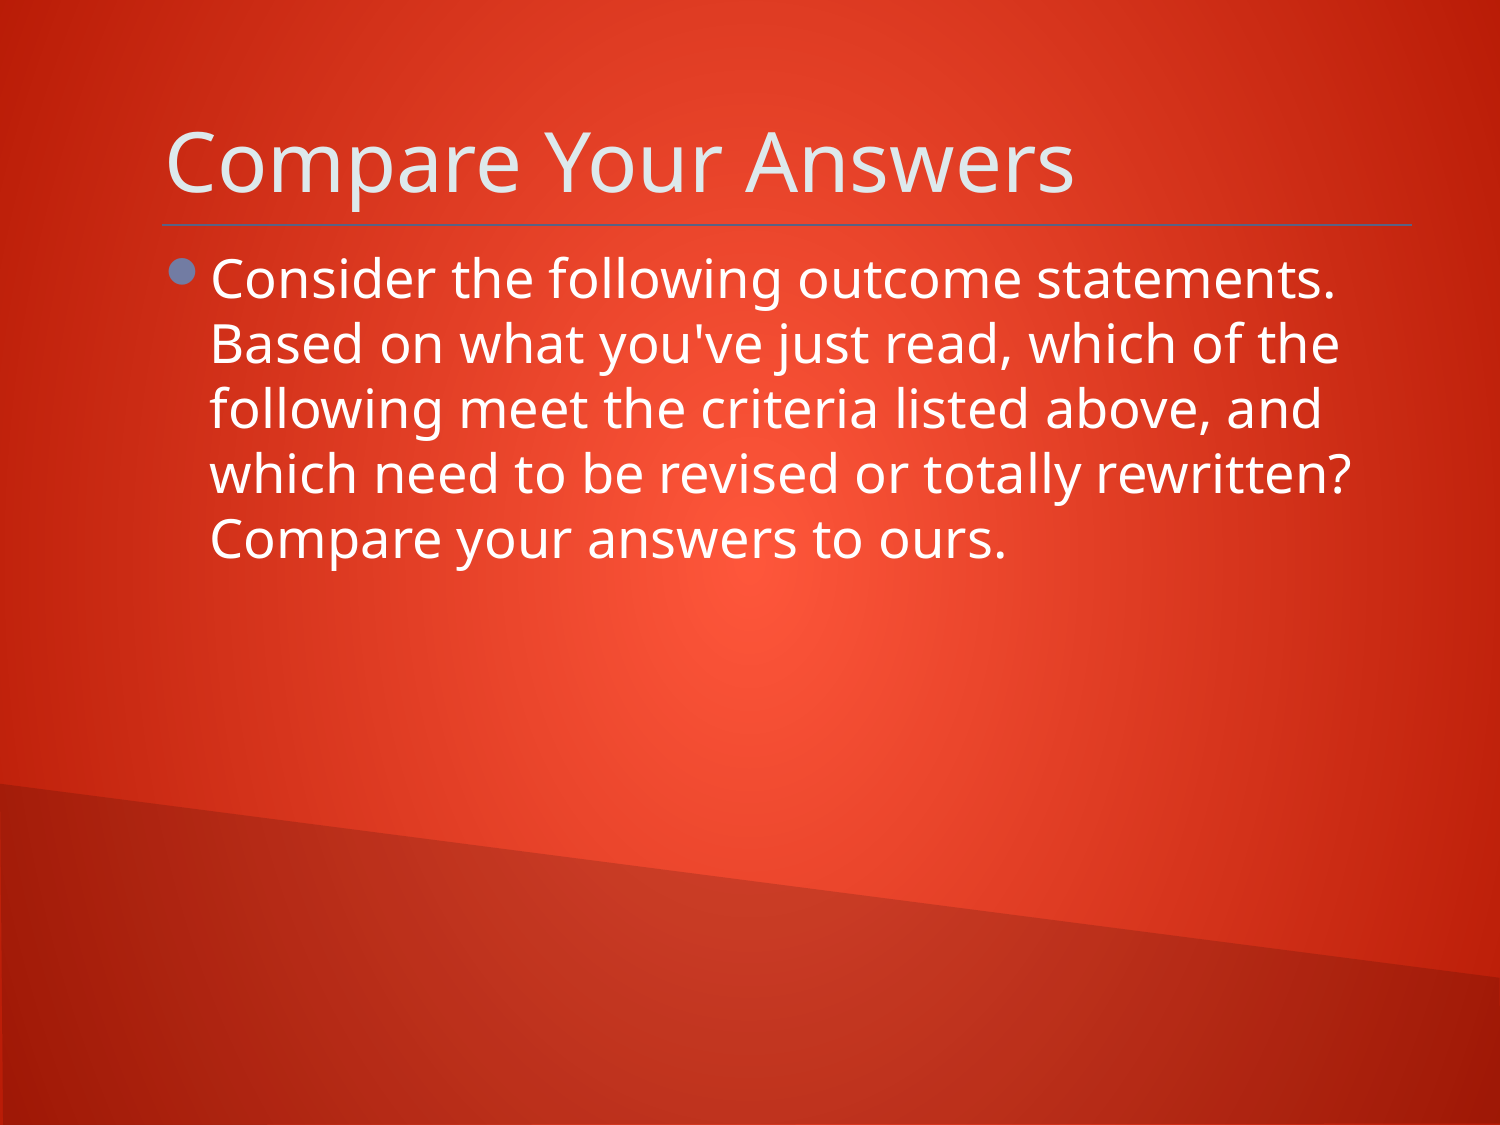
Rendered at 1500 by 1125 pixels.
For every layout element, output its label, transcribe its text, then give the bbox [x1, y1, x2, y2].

list Consider the following outcome statements. Based on what you've just read, which of the following meet the criteria listed above, and which need to be revised or totally rewritten? Compare your answers to ours. [150, 237, 1425, 988]
title Compare Your Answers [150, 45, 1425, 233]
